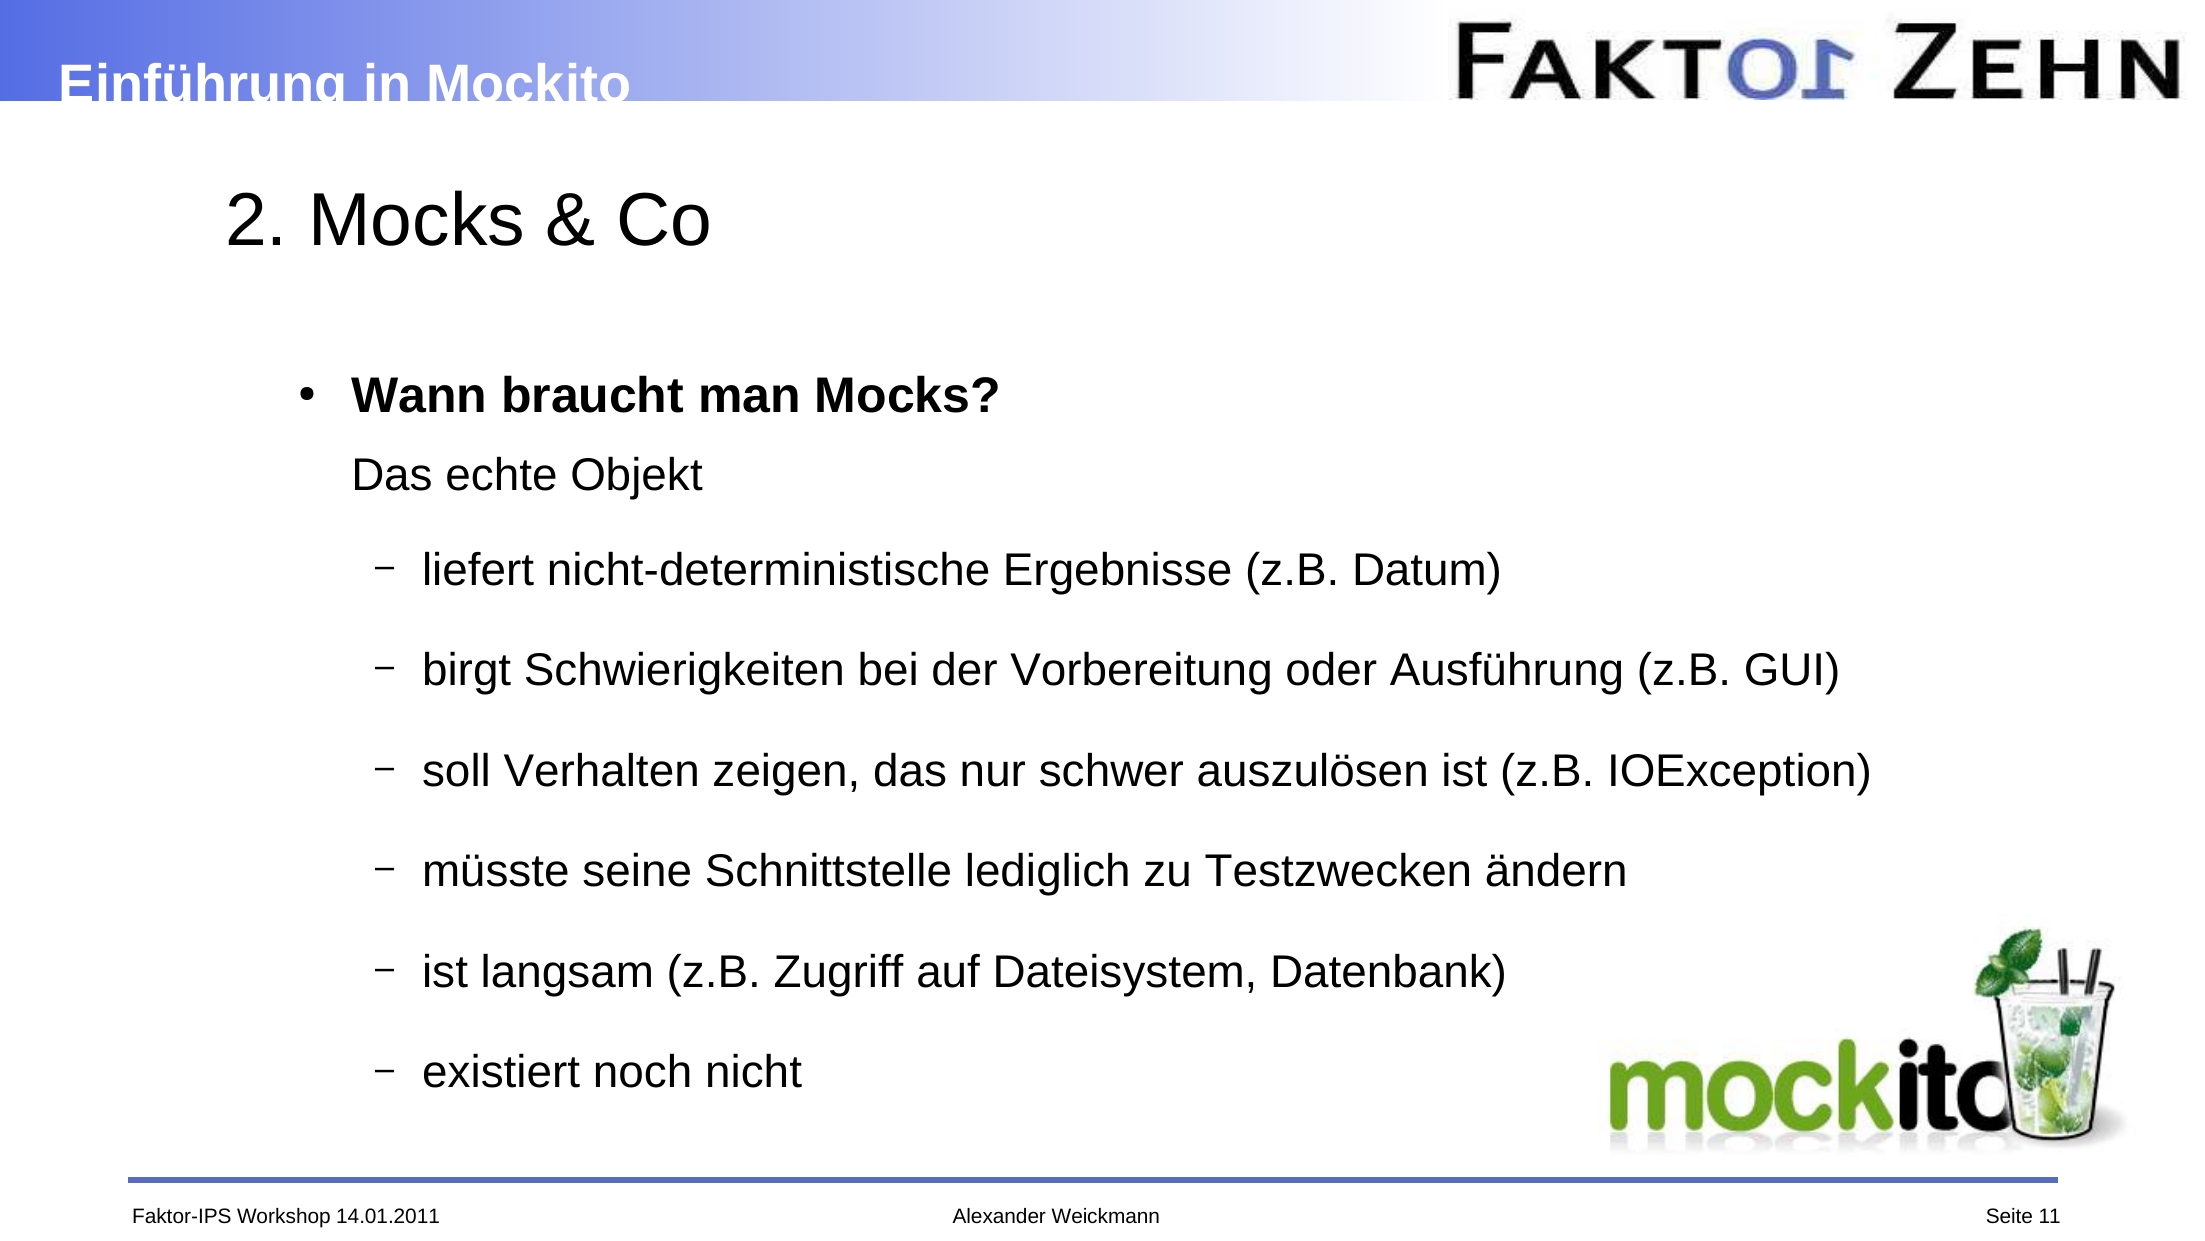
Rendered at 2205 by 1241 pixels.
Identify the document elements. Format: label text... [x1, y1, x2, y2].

title 2. Mocks & Co [225, 142, 1981, 296]
picture [1598, 914, 2141, 1167]
list Wann braucht man Mocks? Das echte Objekt liefert nicht-deterministische Ergebnisse (z.B. Datum) birgt Schwierigkeiten bei der Vorbereitung oder Ausführung (z.B. GUI) soll Verhalten zeigen, das nur schwer auszulösen ist (z.B. IOException) müsste seine Schnittstelle lediglich zu Testzwecken ändern ist langsam (z.B. Zugriff auf Dateisystem, Datenbank) existiert noch nicht [280, 339, 2036, 1108]
picture [1448, 7, 2191, 100]
